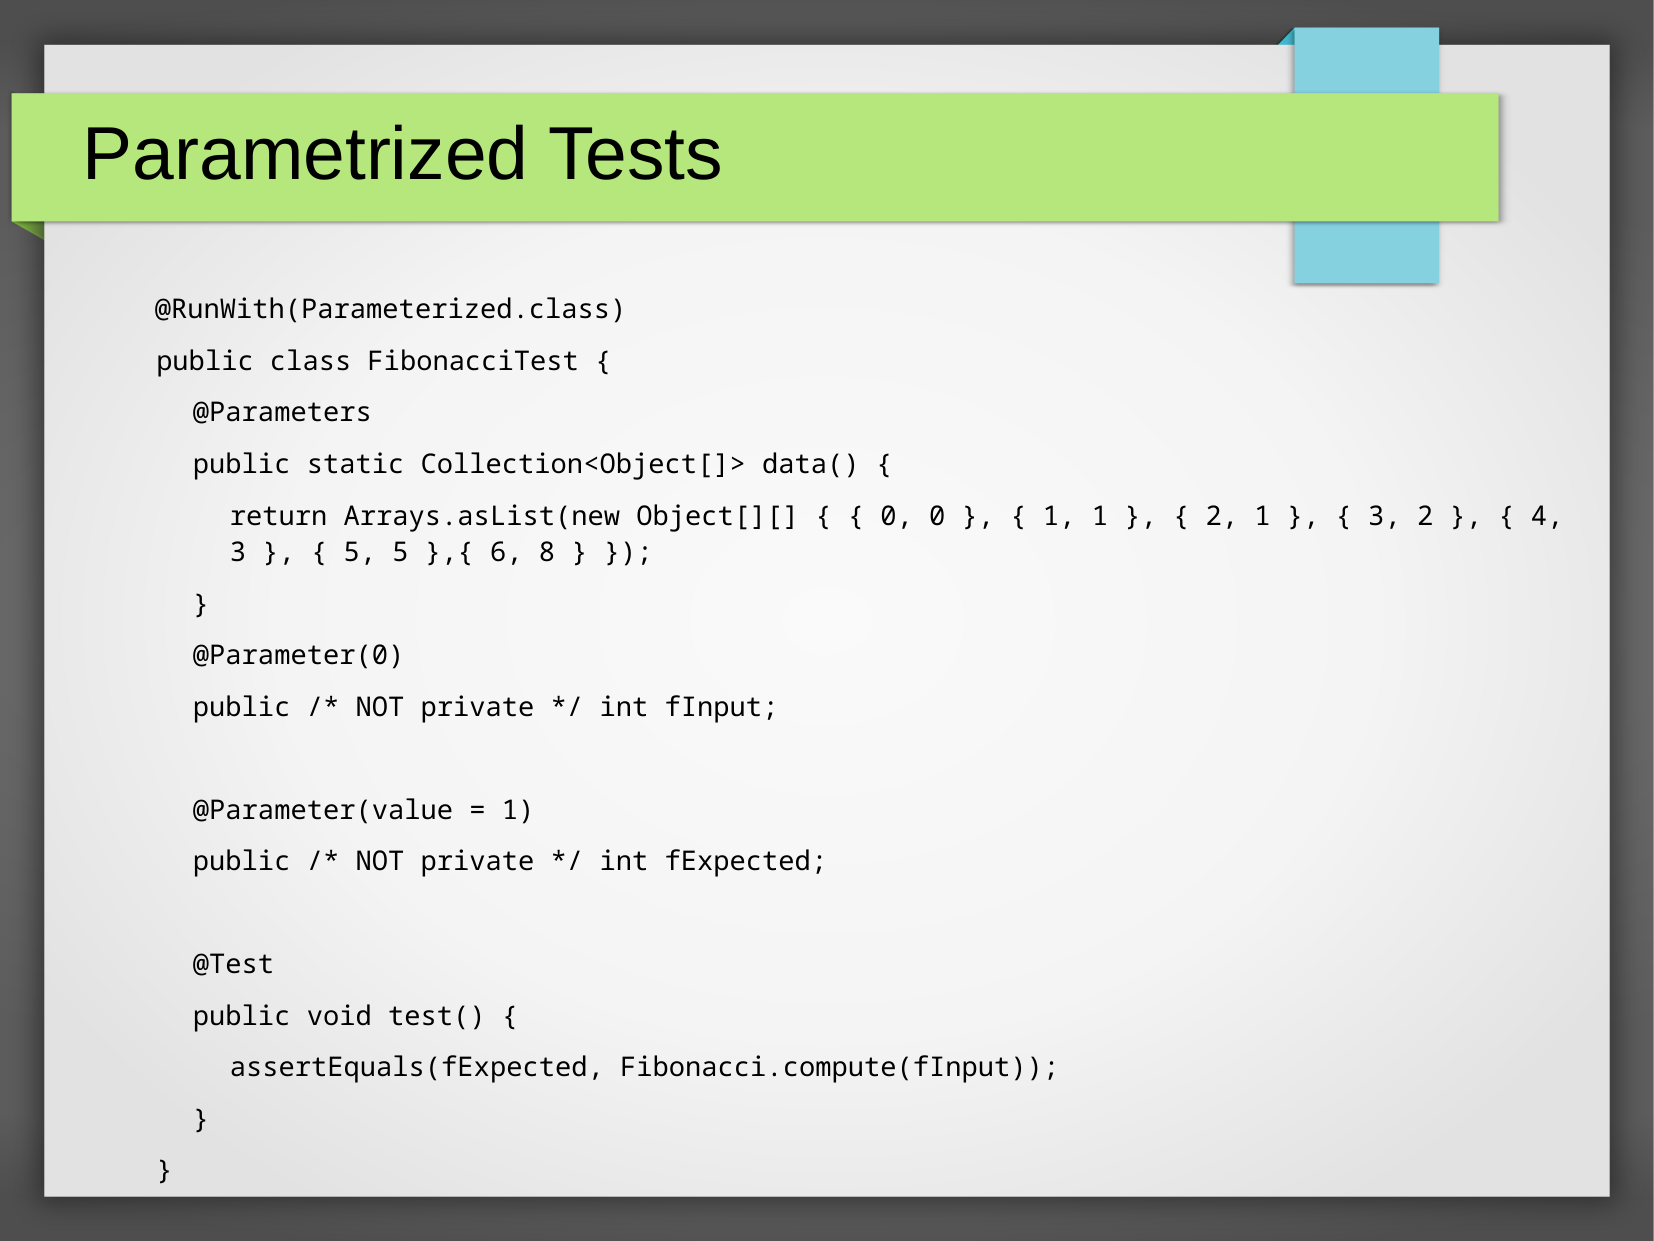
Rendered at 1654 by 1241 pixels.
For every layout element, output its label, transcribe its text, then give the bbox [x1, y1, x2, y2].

list @RunWith(Parameterized.class) public class FibonacciTest { @Parameters public static Collection<Object[]> data() { return Arrays.asList(new Object[][] { { 0, 0 }, { 1, 1 }, { 2, 1 }, { 3, 2 }, { 4, 3 }, { 5, 5 },{ 6, 8 } }); } @Parameter(0) public /* NOT private */ int fInput; @Parameter(value = 1) public /* NOT private */ int fExpected; @Test public void test() { assertEquals(fExpected, Fibonacci.compute(fInput)); } } [82, 290, 1571, 1205]
title Parametrized Tests [82, 94, 1264, 213]
picture [0, 0, 1654, 1241]
